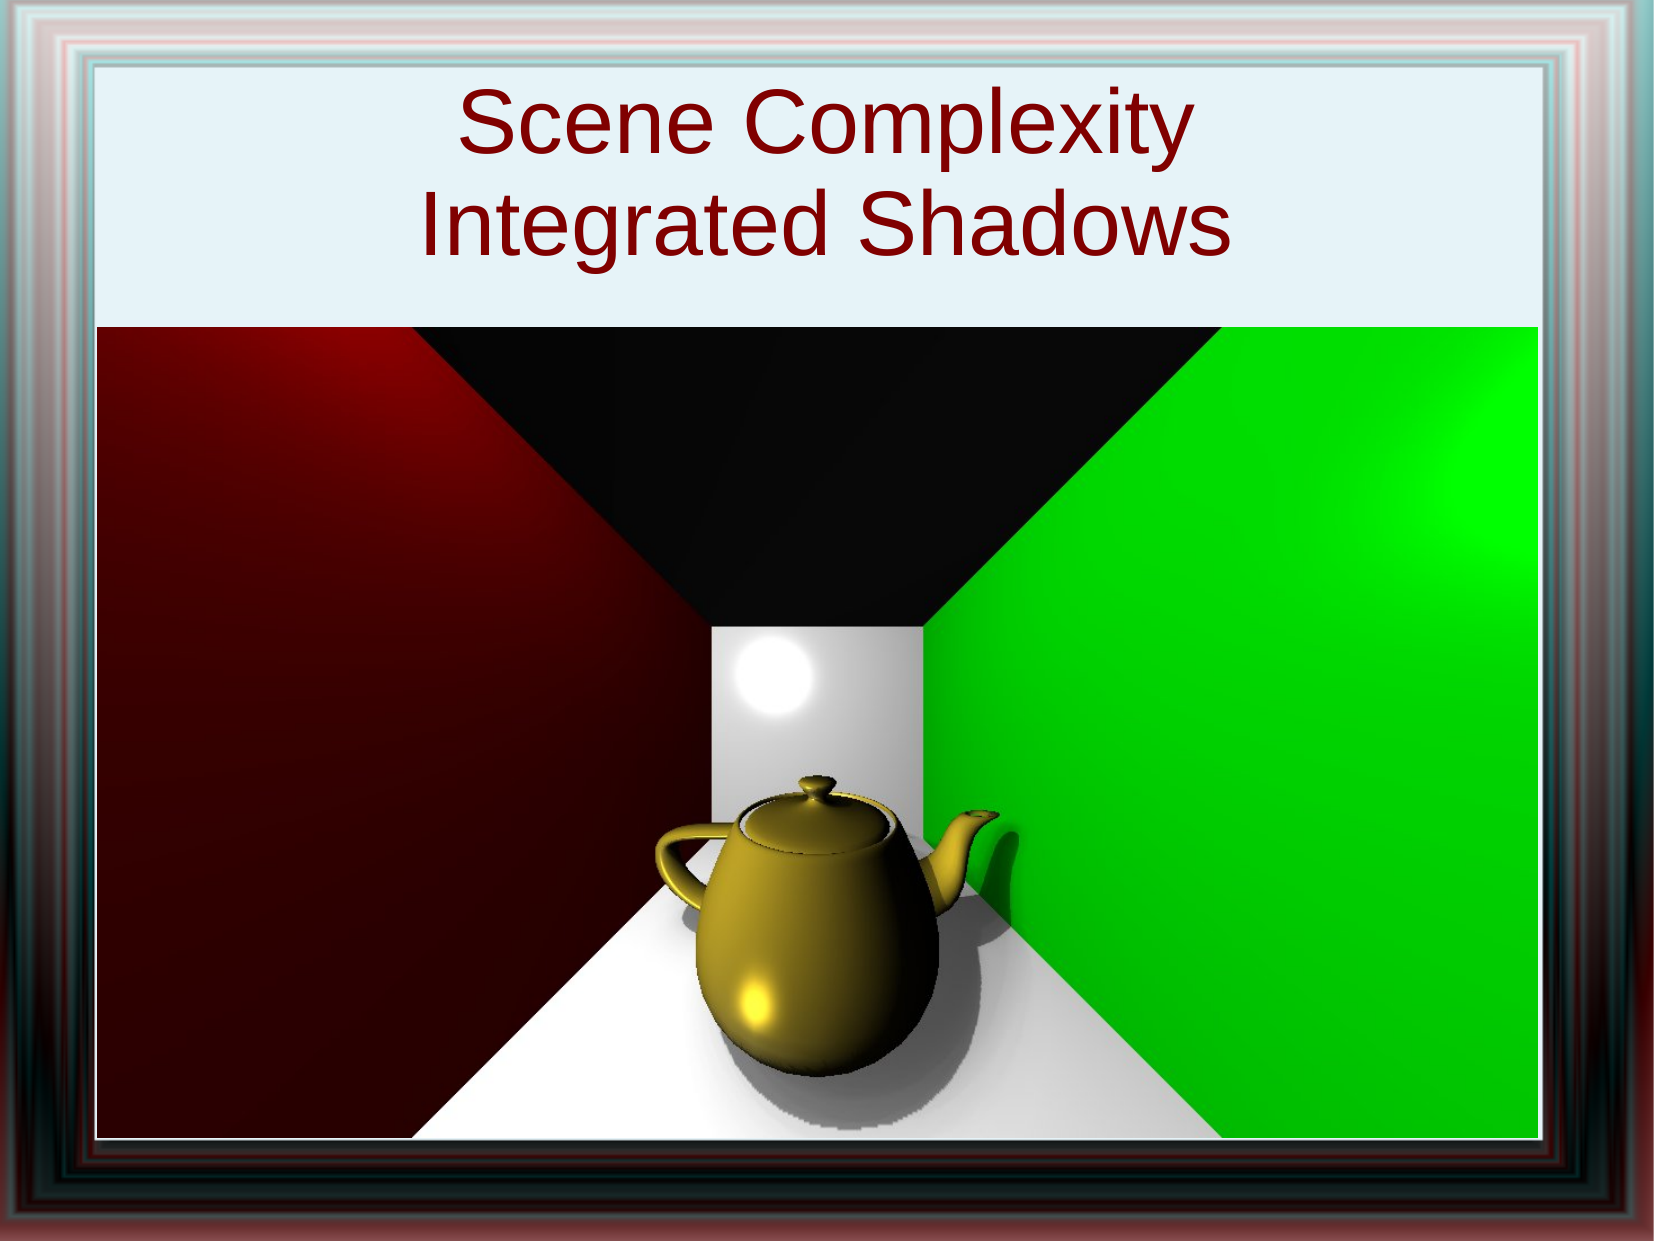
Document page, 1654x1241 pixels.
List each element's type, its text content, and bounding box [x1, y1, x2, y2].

picture [0, 0, 1654, 1241]
title Scene Complexity Integrated Shadows [118, 70, 1536, 276]
